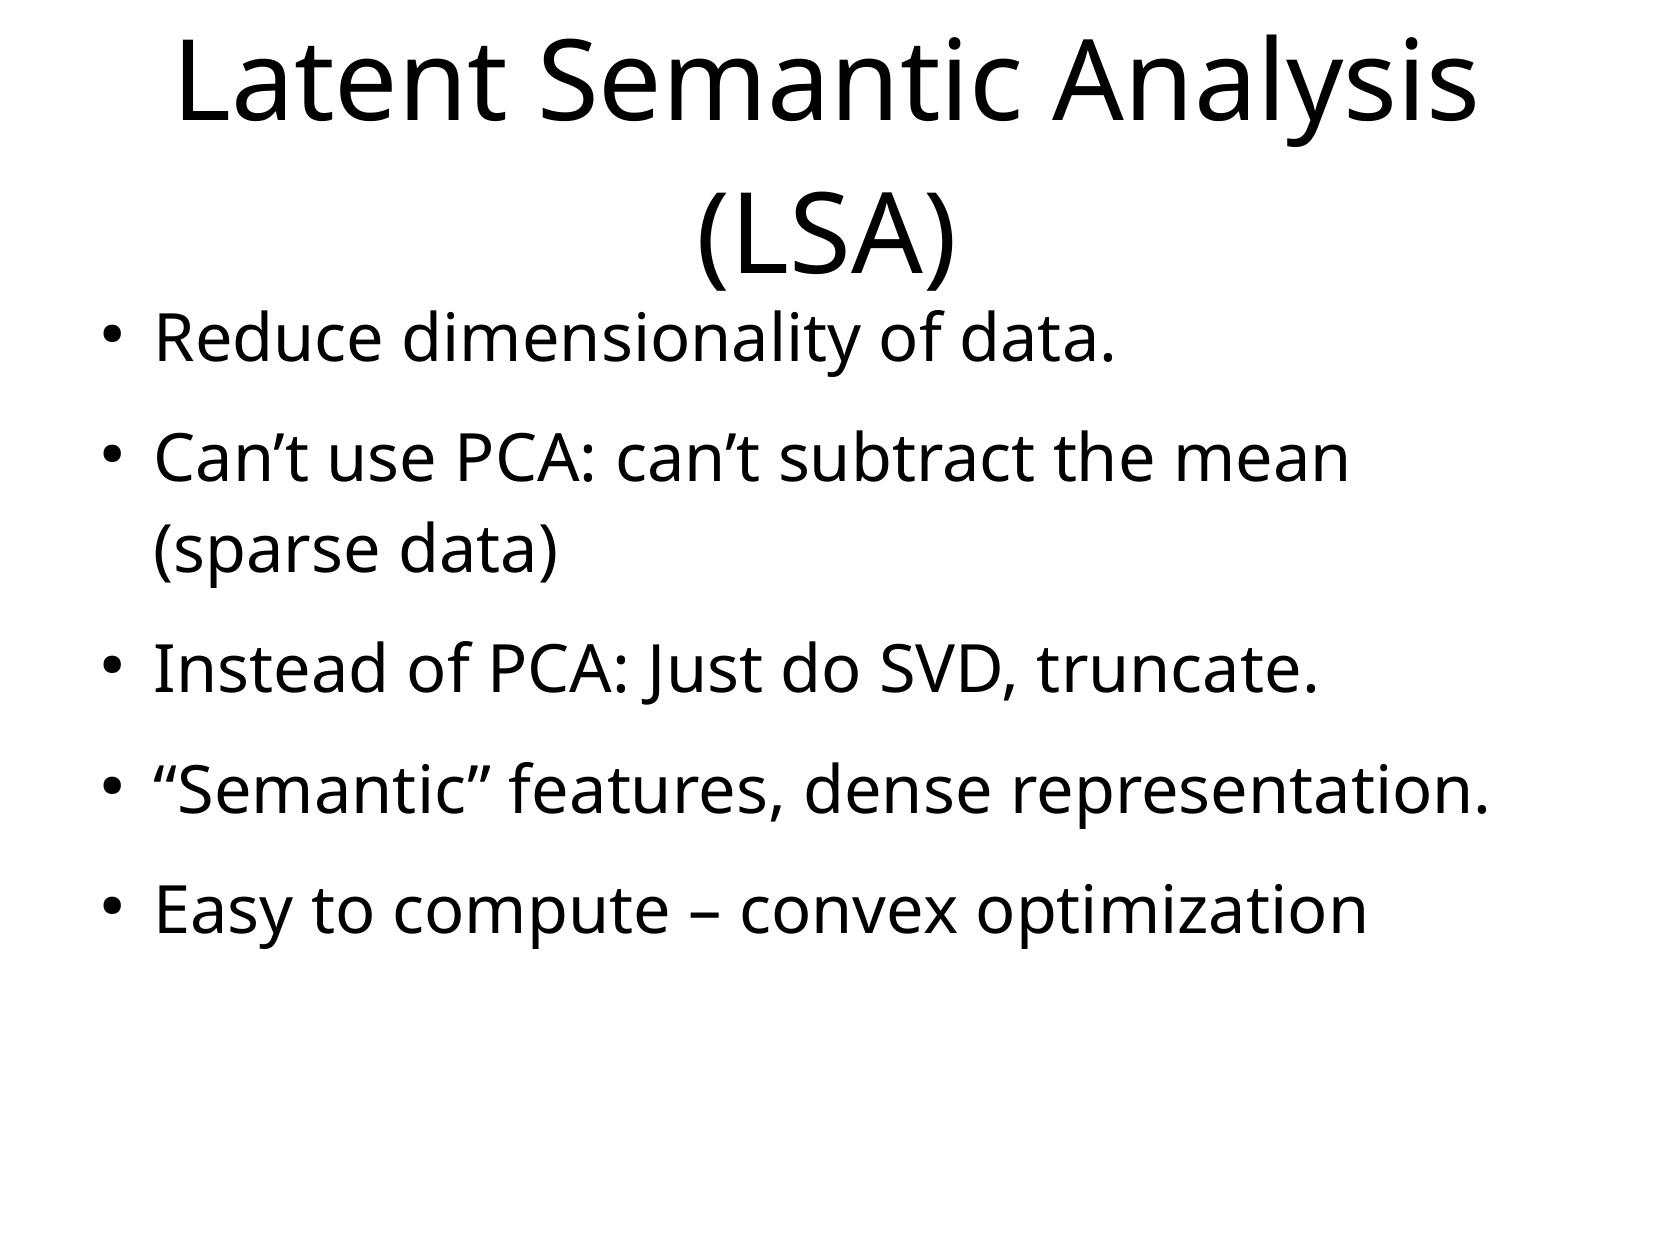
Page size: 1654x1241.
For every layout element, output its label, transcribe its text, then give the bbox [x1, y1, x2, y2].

list Reduce dimensionality of data. Can’t use PCA: can’t subtract the mean (sparse data) Instead of PCA: Just do SVD, truncate. “Semantic” features, dense representation. Easy to compute – convex optimization [82, 290, 1571, 1010]
title Latent Semantic Analysis (LSA) [82, 49, 1571, 257]
